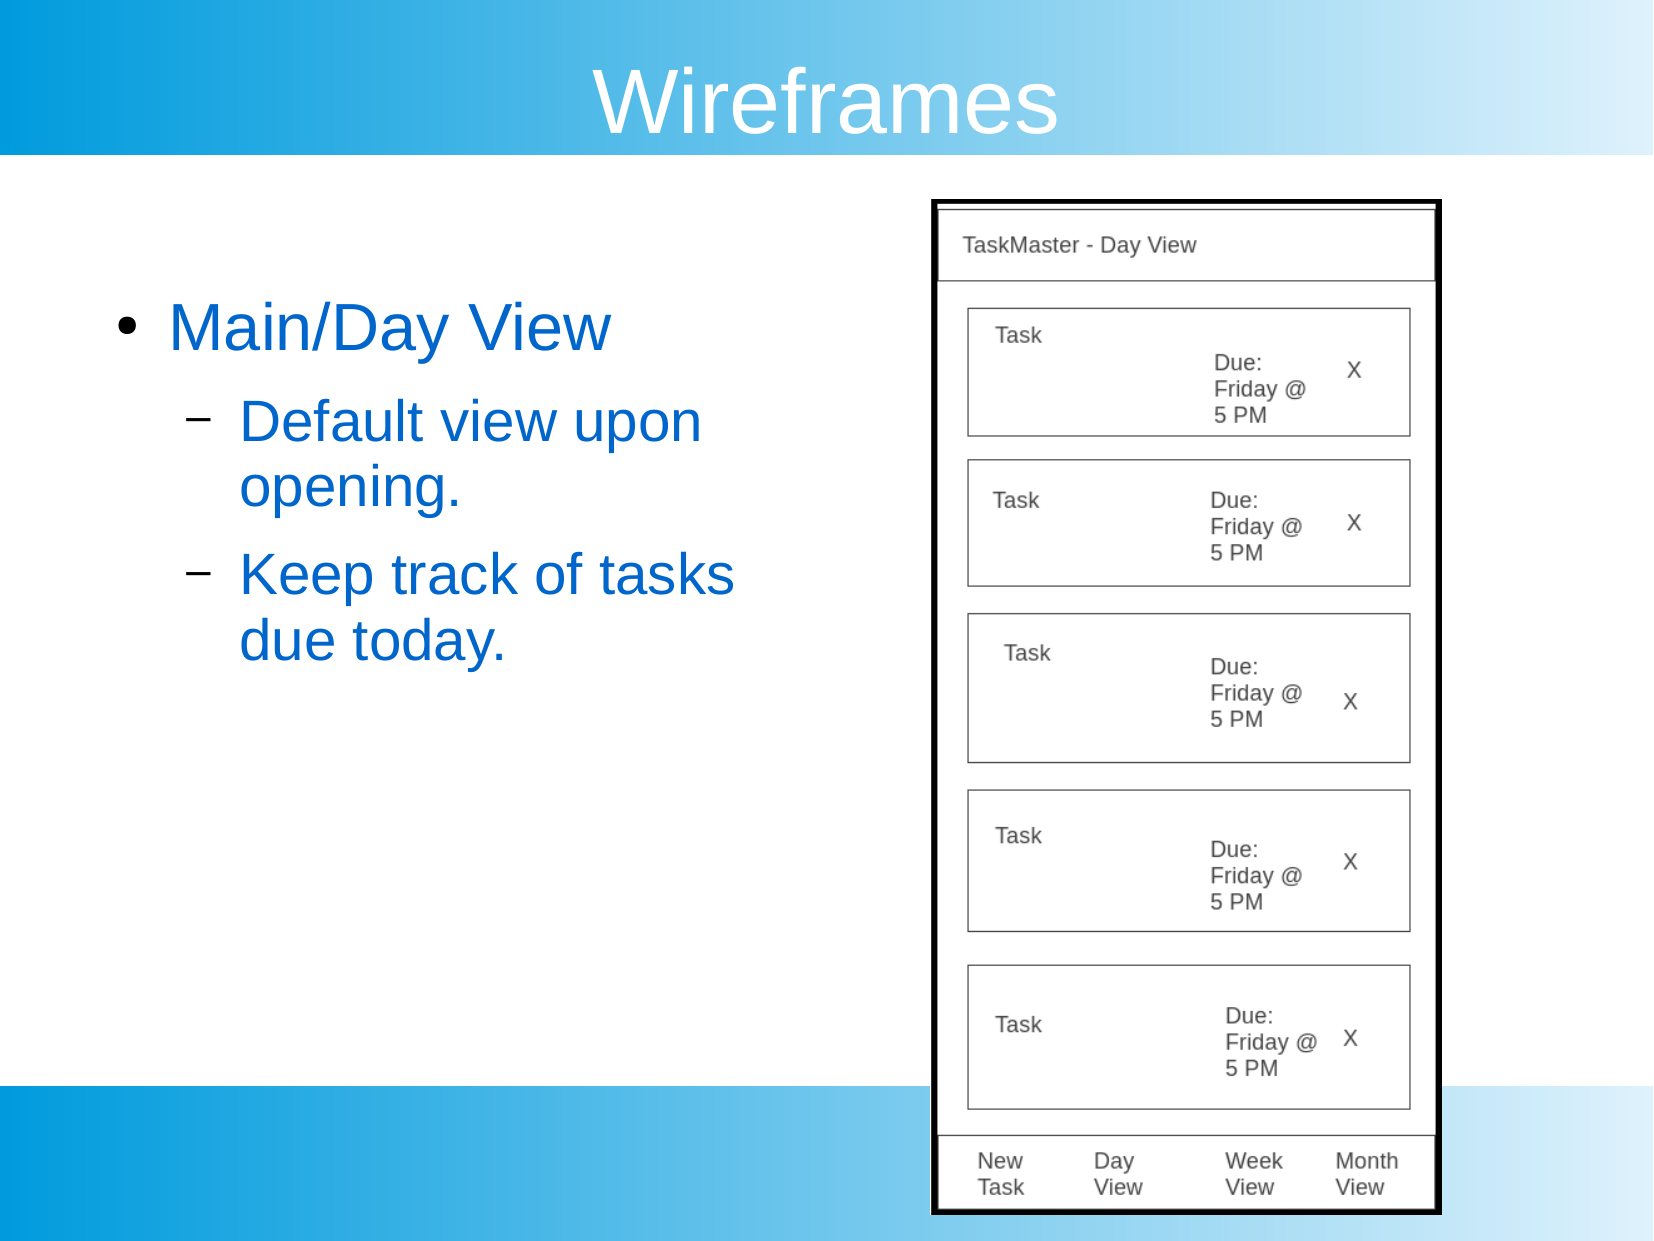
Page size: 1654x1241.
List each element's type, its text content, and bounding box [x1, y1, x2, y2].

title Wireframes [82, 49, 1571, 155]
list Main/Day View Default view upon opening. Keep track of tasks due today. [97, 290, 811, 1010]
picture [930, 199, 1442, 1216]
